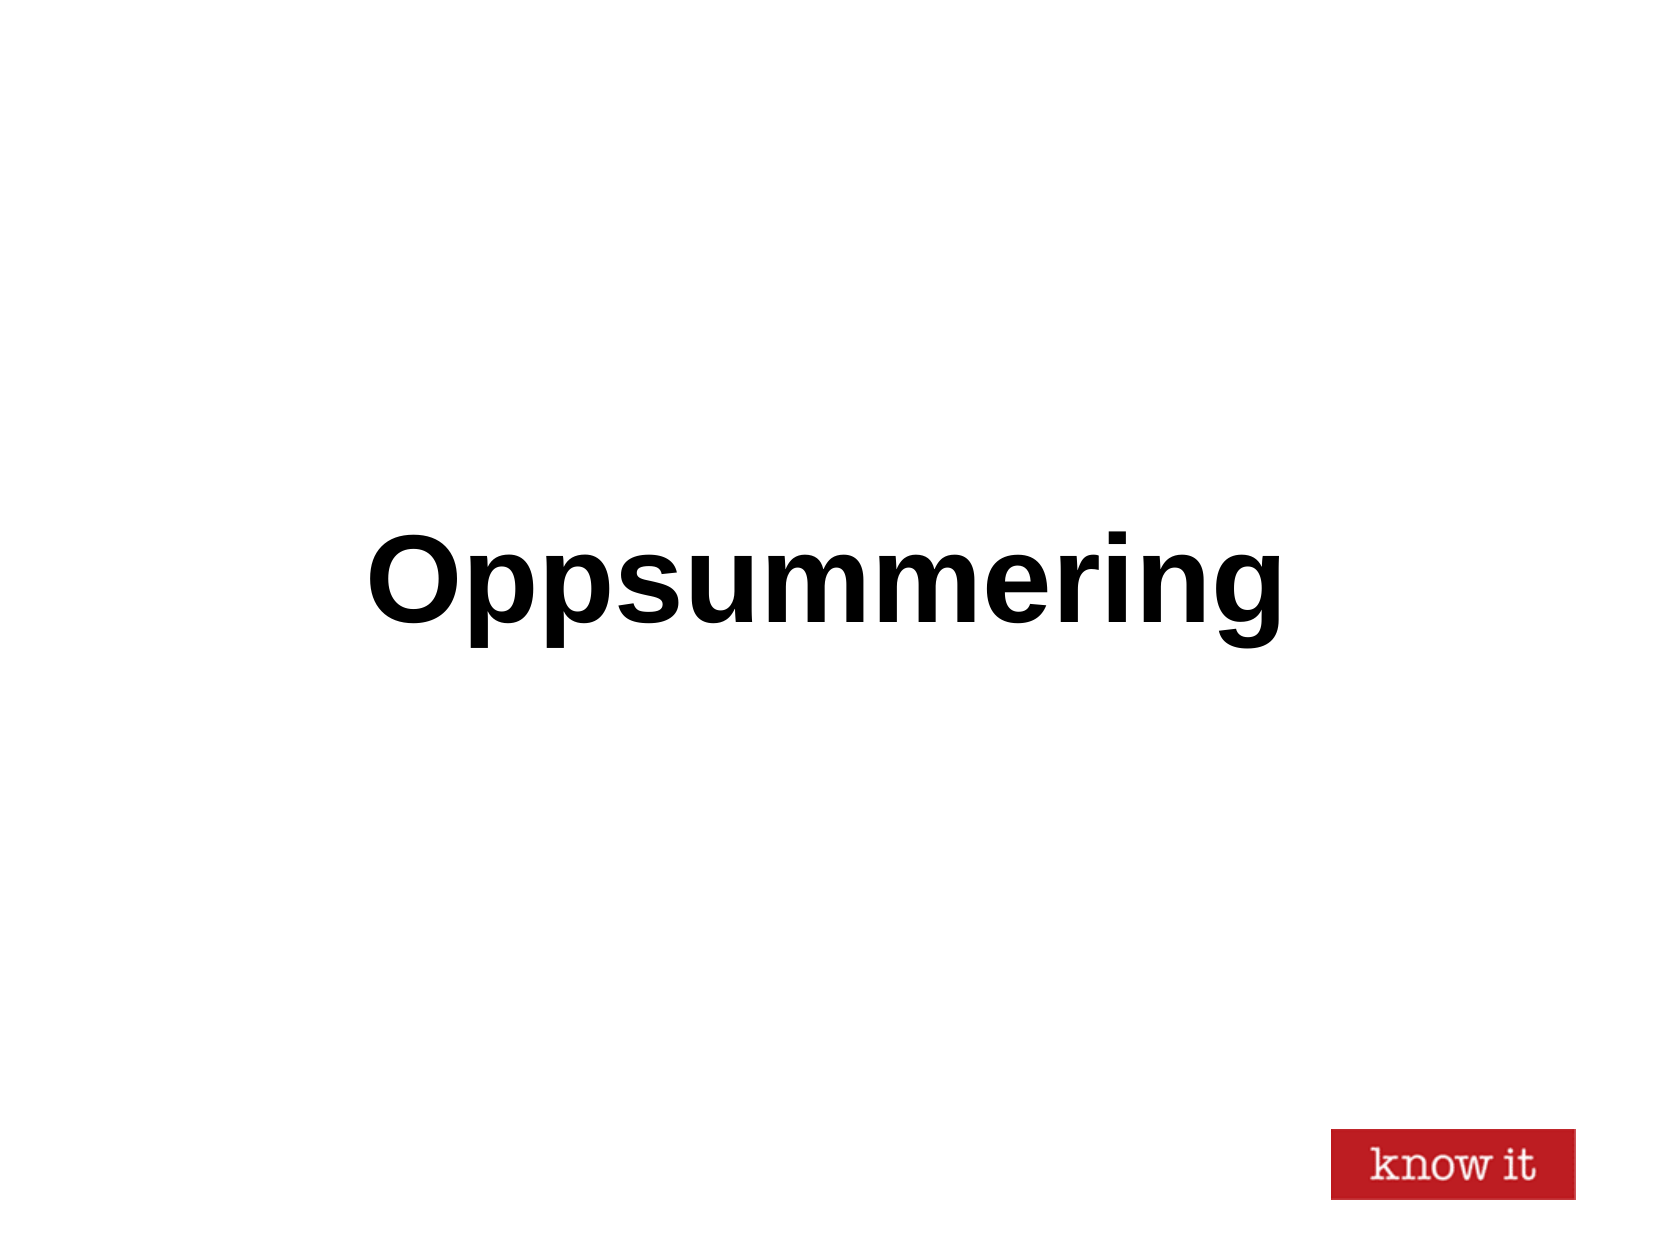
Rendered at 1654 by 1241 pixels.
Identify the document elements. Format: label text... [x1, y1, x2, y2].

subtitle Oppsummering [82, 56, 1571, 1102]
picture [1331, 1129, 1576, 1200]
